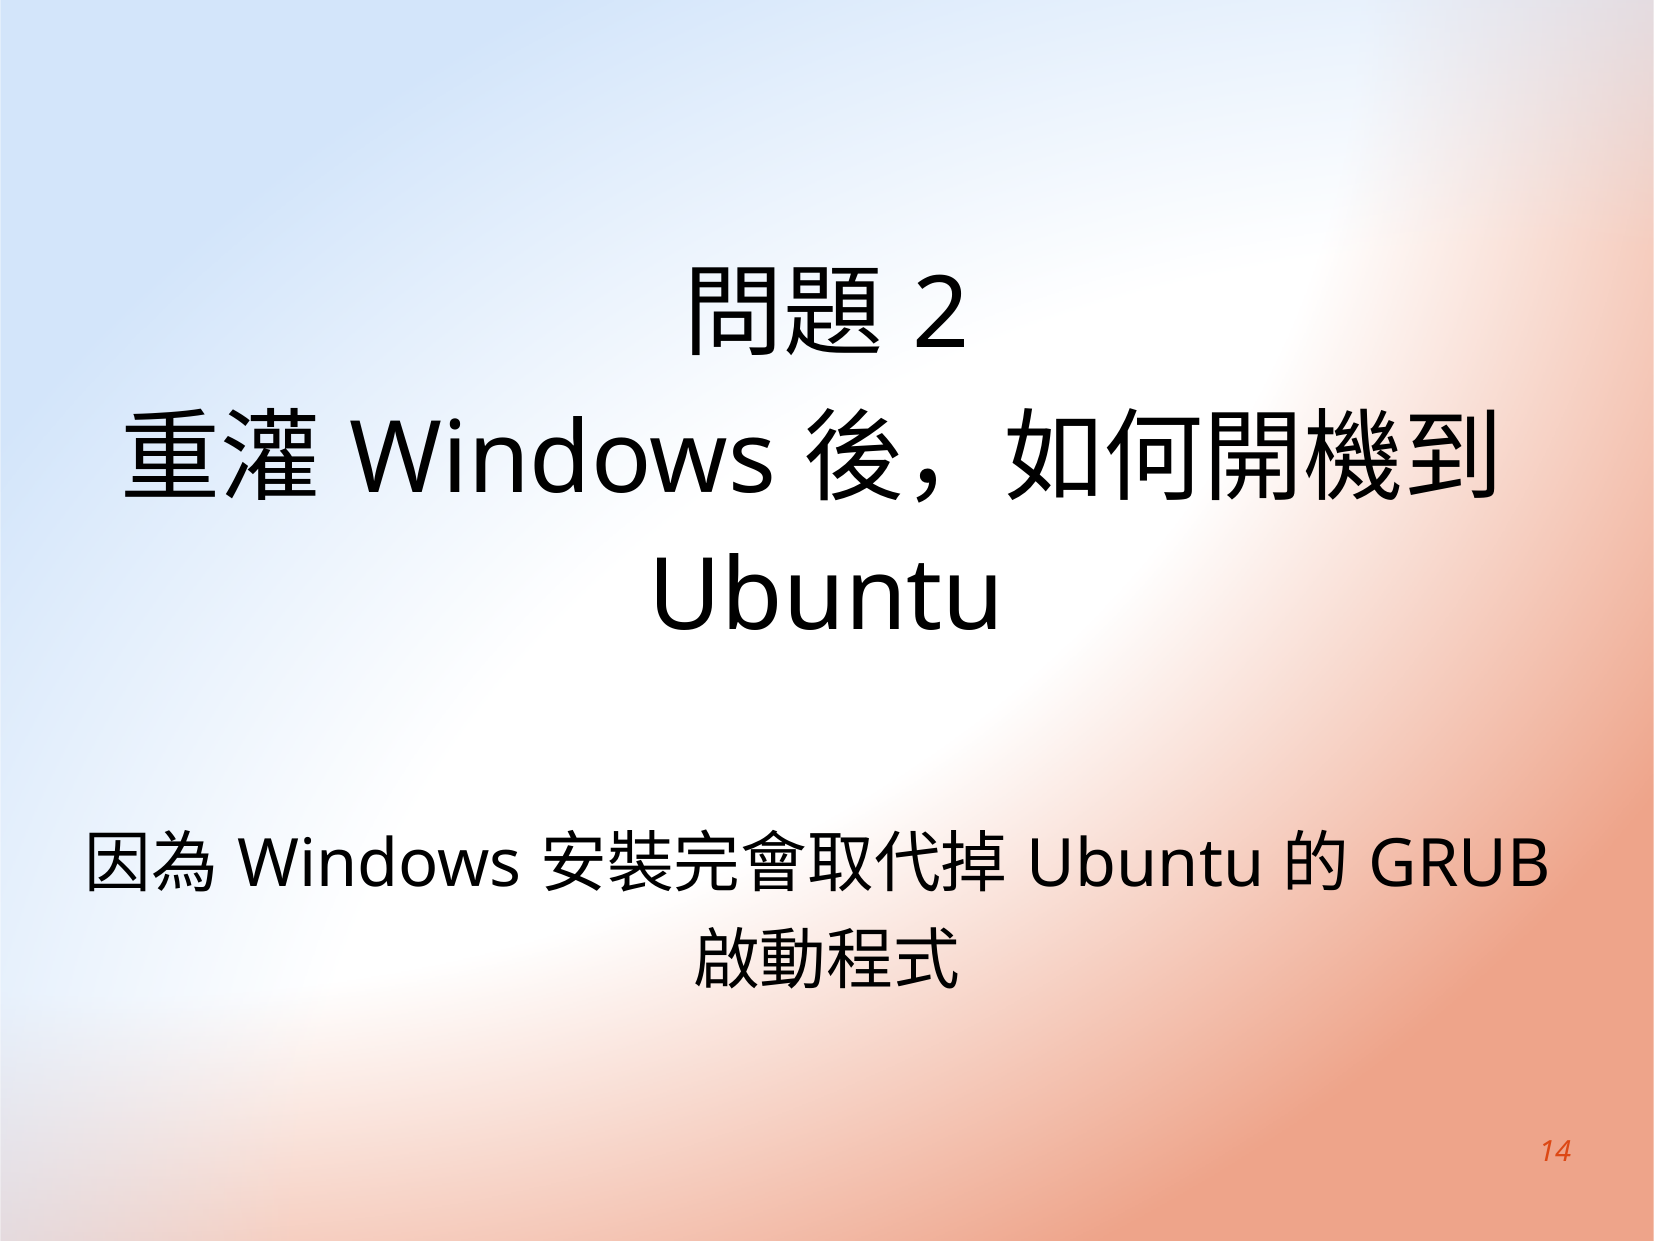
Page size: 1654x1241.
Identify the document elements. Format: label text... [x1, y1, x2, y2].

picture [0, 0, 1654, 1241]
subtitle 問題2 重灌Windows後，如何開機到Ubuntu 因為Windows安裝完會取代掉Ubuntu的GRUB啟動程式 [82, 49, 1571, 1186]
